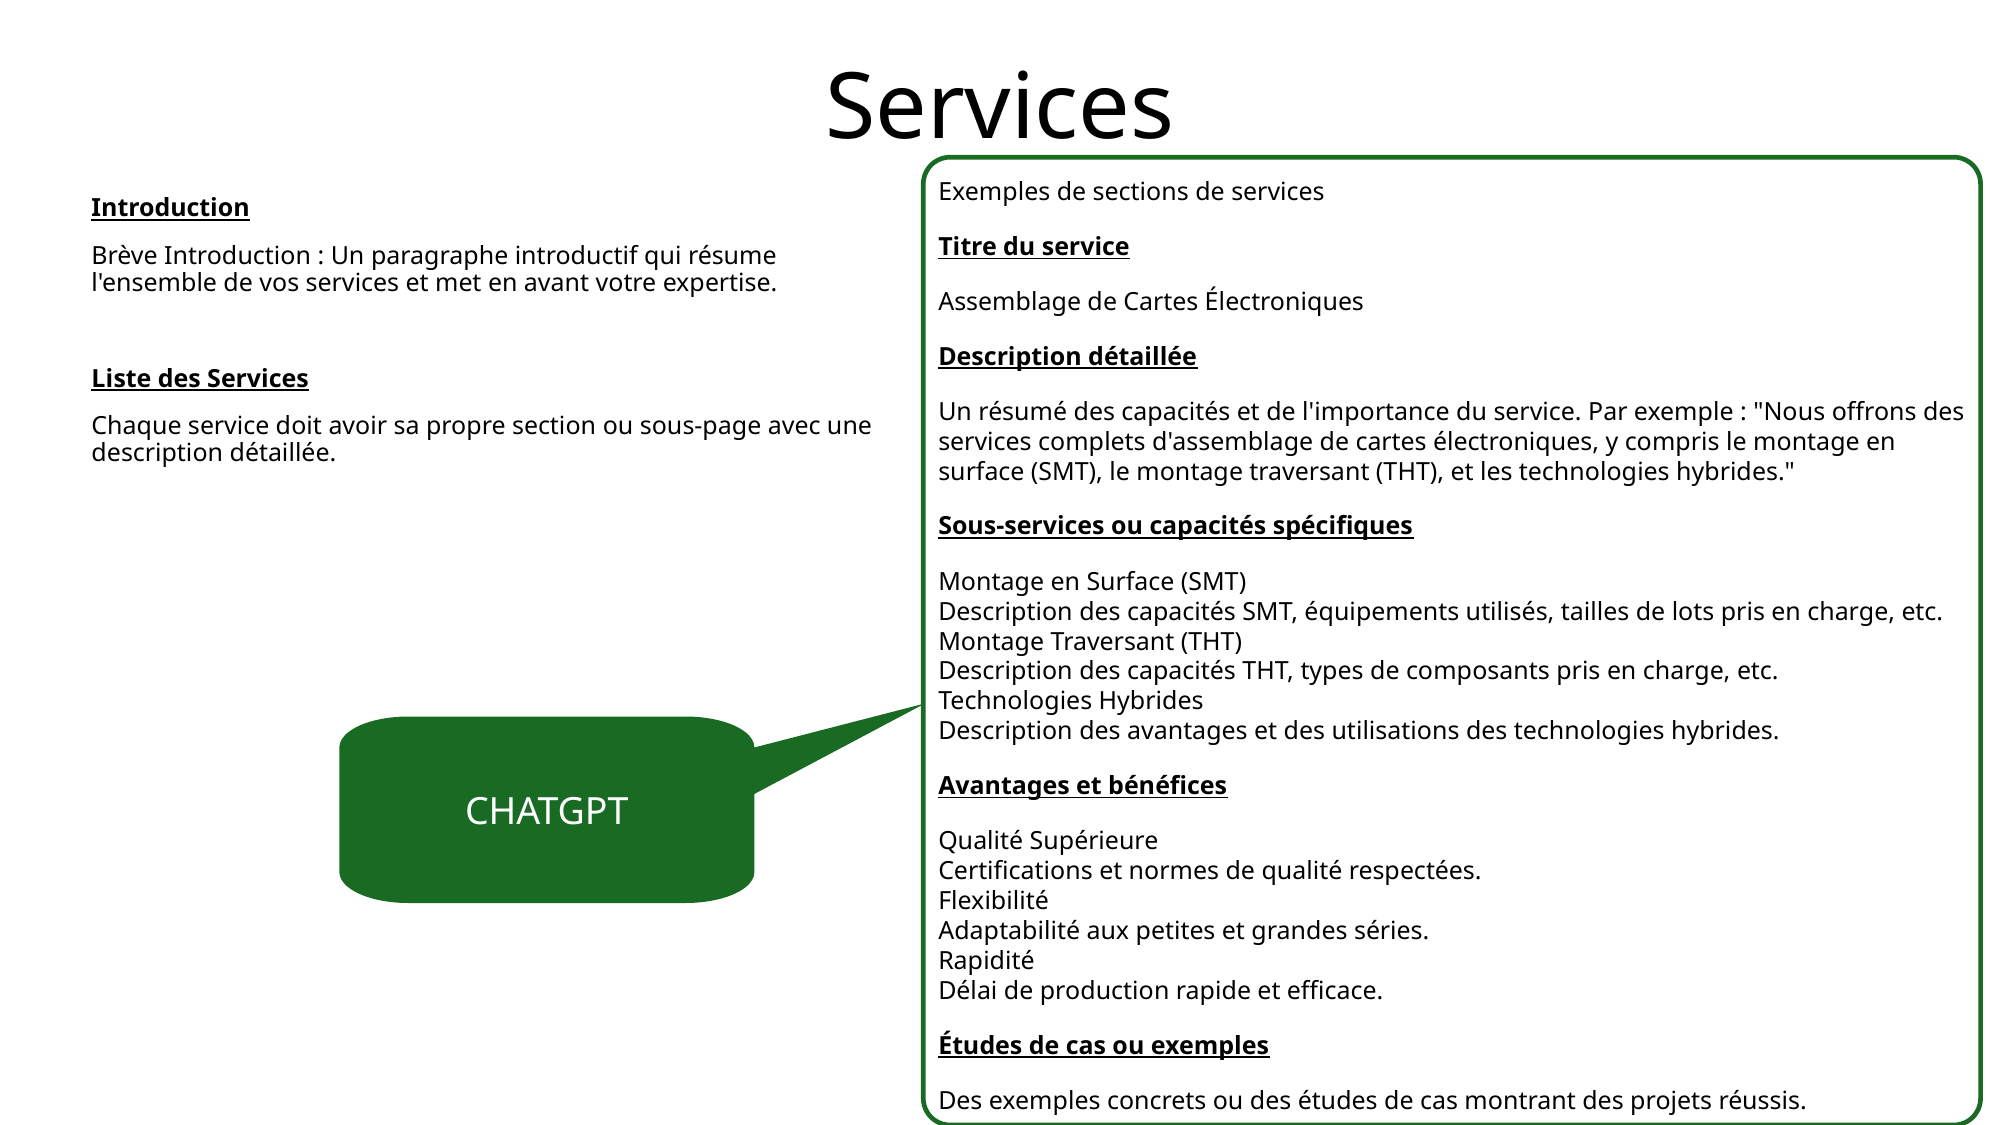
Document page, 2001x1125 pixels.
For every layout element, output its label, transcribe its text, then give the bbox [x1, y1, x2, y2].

text_box CHATGPT [339, 704, 920, 904]
text_box Exemples de sections de services Titre du service Assemblage de Cartes Électroniques Description détaillée Un résumé des capacités et de l'importance du service. Par exemple : "Nous offrons des services complets d'assemblage de cartes électroniques, y compris le montage en surface (SMT), le montage traversant (THT), et les technologies hybrides." Sous-services ou capacités spécifiques Montage en Surface (SMT) Description des capacités SMT, équipements utilisés, tailles de lots pris en charge, etc. Montage Traversant (THT) Description des capacités THT, types de composants pris en charge, etc. Technologies Hybrides Description des avantages et des utilisations des technologies hybrides. Avantages et bénéfices Qualité Supérieure Certifications et normes de qualité respectées. Flexibilité Adaptabilité aux petites et grandes séries. Rapidité Délai de production rapide et efficace. Études de cas ou exemples Des exemples concrets ou des études de cas montrant des projets réussis. [926, 168, 1978, 1122]
list Introduction Brève Introduction : Un paragraphe introductif qui résume l'ensemble de vos services et met en avant votre expertise. Liste des Services Chaque service doit avoir sa propre section ou sous-page avec une description détaillée. [76, 187, 914, 565]
text_box Exemples de sections de services Titre du service Assemblage de Cartes Électroniques Description détaillée Un résumé des capacités et de l'importance du service. Par exemple : "Nous offrons des services complets d'assemblage de cartes électroniques, y compris le montage en surface (SMT), le montage traversant (THT), et les technologies hybrides." Sous-services ou capacités spécifiques Montage en Surface (SMT) Description des capacités SMT, équipements utilisés, tailles de lots pris en charge, etc. Montage Traversant (THT) Description des capacités THT, types de composants pris en charge, etc. Technologies Hybrides Description des avantages et des utilisations des technologies hybrides. Avantages et bénéfices Qualité Supérieure Certifications et normes de qualité respectées. Flexibilité Adaptabilité aux petites et grandes séries. Rapidité Délai de production rapide et efficace. Études de cas ou exemples Des exemples concrets ou des études de cas montrant des projets réussis. [1968, 168, 2000, 1125]
title Services [137, 29, 1863, 188]
title Services [933, 160, 1863, 168]
